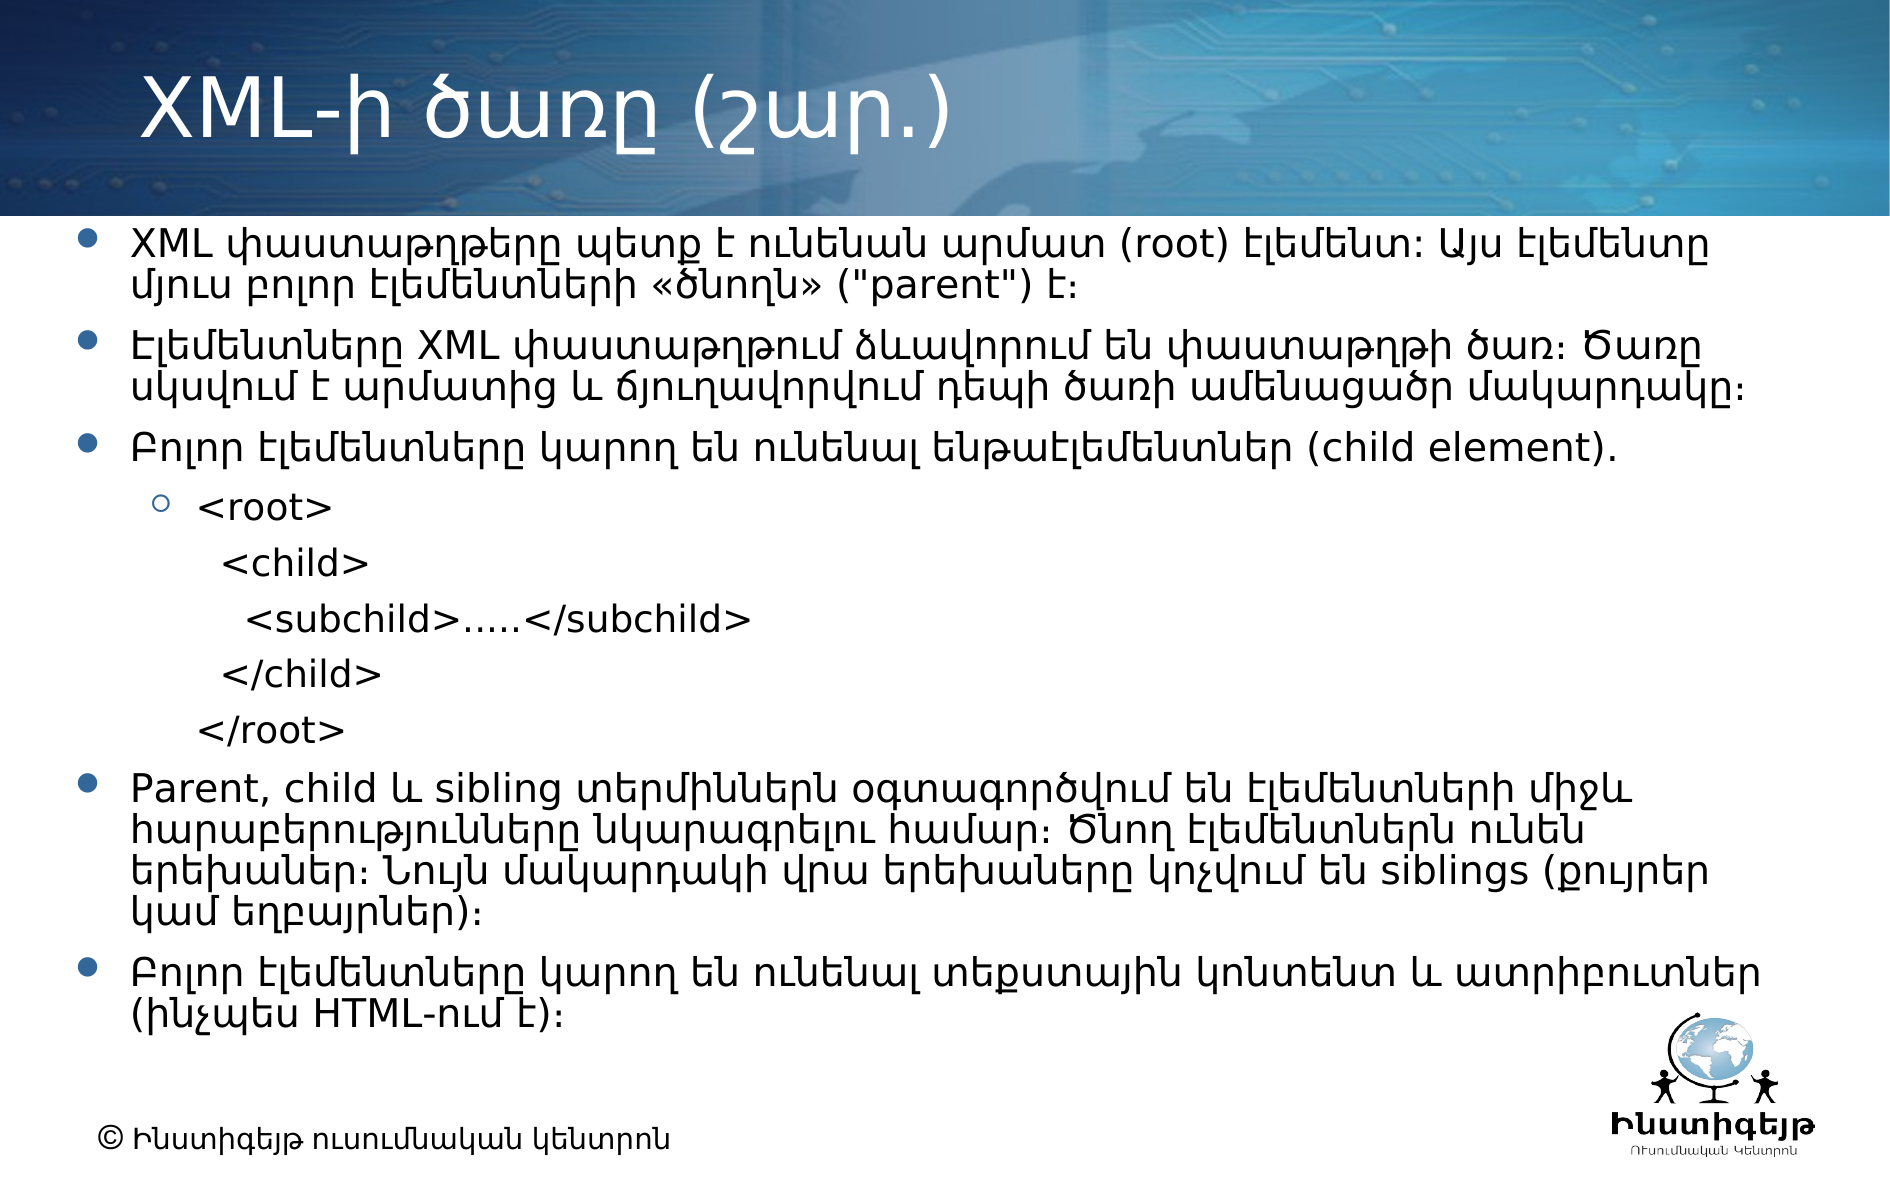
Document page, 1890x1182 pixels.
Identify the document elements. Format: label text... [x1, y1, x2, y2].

picture [0, 0, 1890, 216]
picture [1612, 1012, 1815, 1157]
list XML փաստաթղթերը պետք է ունենան արմատ (root) էլեմենտ: Այս էլեմենտը մյուս բոլոր էլեմենտների «ծնողն» ("parent") է։ Էլեմենտները XML փաստաթղթում ձևավորում են փաստաթղթի ծառ։ Ծառը սկսվում է արմատից և ճյուղավորվում դեպի ծառի ամենացածր մակարդակը։ Բոլոր էլեմենտները կարող են ունենալ ենթաէլեմենտներ (child element)․ <root> <child> <subchild>.....</subchild> </child> </root> Parent, child և sibling տերմիններն օգտագործվում են էլեմենտների միջև հարաբերությունները նկարագրելու համար։ Ծնող էլեմենտներն ունեն երեխաներ։ Նույն մակարդակի վրա երեխաները կոչվում են siblings (քույրեր կամ եղբայրներ)։ Բոլոր էլեմենտները կարող են ունենալ տեքստային կոնտենտ և ատրիբուտներ (ինչպես HTML-ում է)։ [75, 224, 1801, 258]
